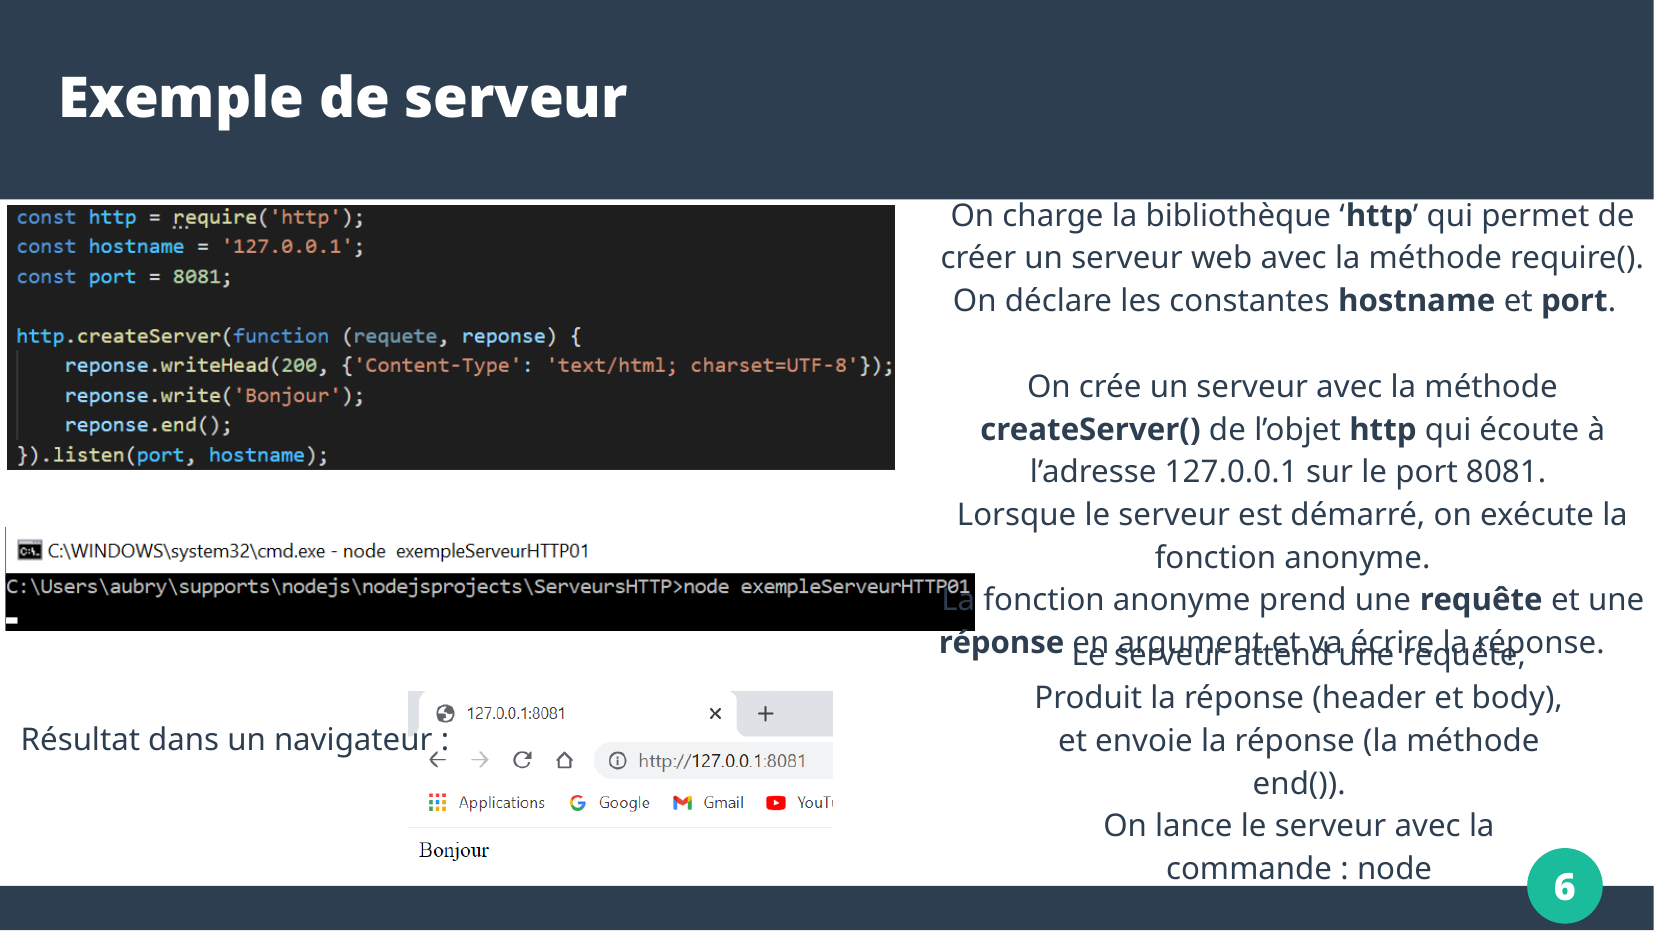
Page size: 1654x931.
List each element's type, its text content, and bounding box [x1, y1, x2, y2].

title Exemple de serveur [59, 37, 1595, 155]
picture [5, 527, 923, 631]
picture [7, 205, 895, 470]
text_box On charge la bibliothèque ‘http’ qui permet de créer un serveur web avec la méthode require(). On déclare les constantes hostname et port. On crée un serveur avec la méthode createServer() de l’objet http qui écoute à l’adresse 127.0.0.1 sur le port 8081. Lorsque le serveur est démarré, on exécute la fonction anonyme. La fonction anonyme prend une requête et une réponse en argument et va écrire la réponse. [923, 225, 1654, 673]
picture [408, 691, 833, 880]
text_box Résultat dans un navigateur : [5, 691, 468, 785]
text_box Le serveur attend une requête, Produit la réponse (header et body), et envoie la réponse (la méthode end()). On lance le serveur avec la commande : node exempleServeurHTTP01 [1003, 635, 1595, 886]
